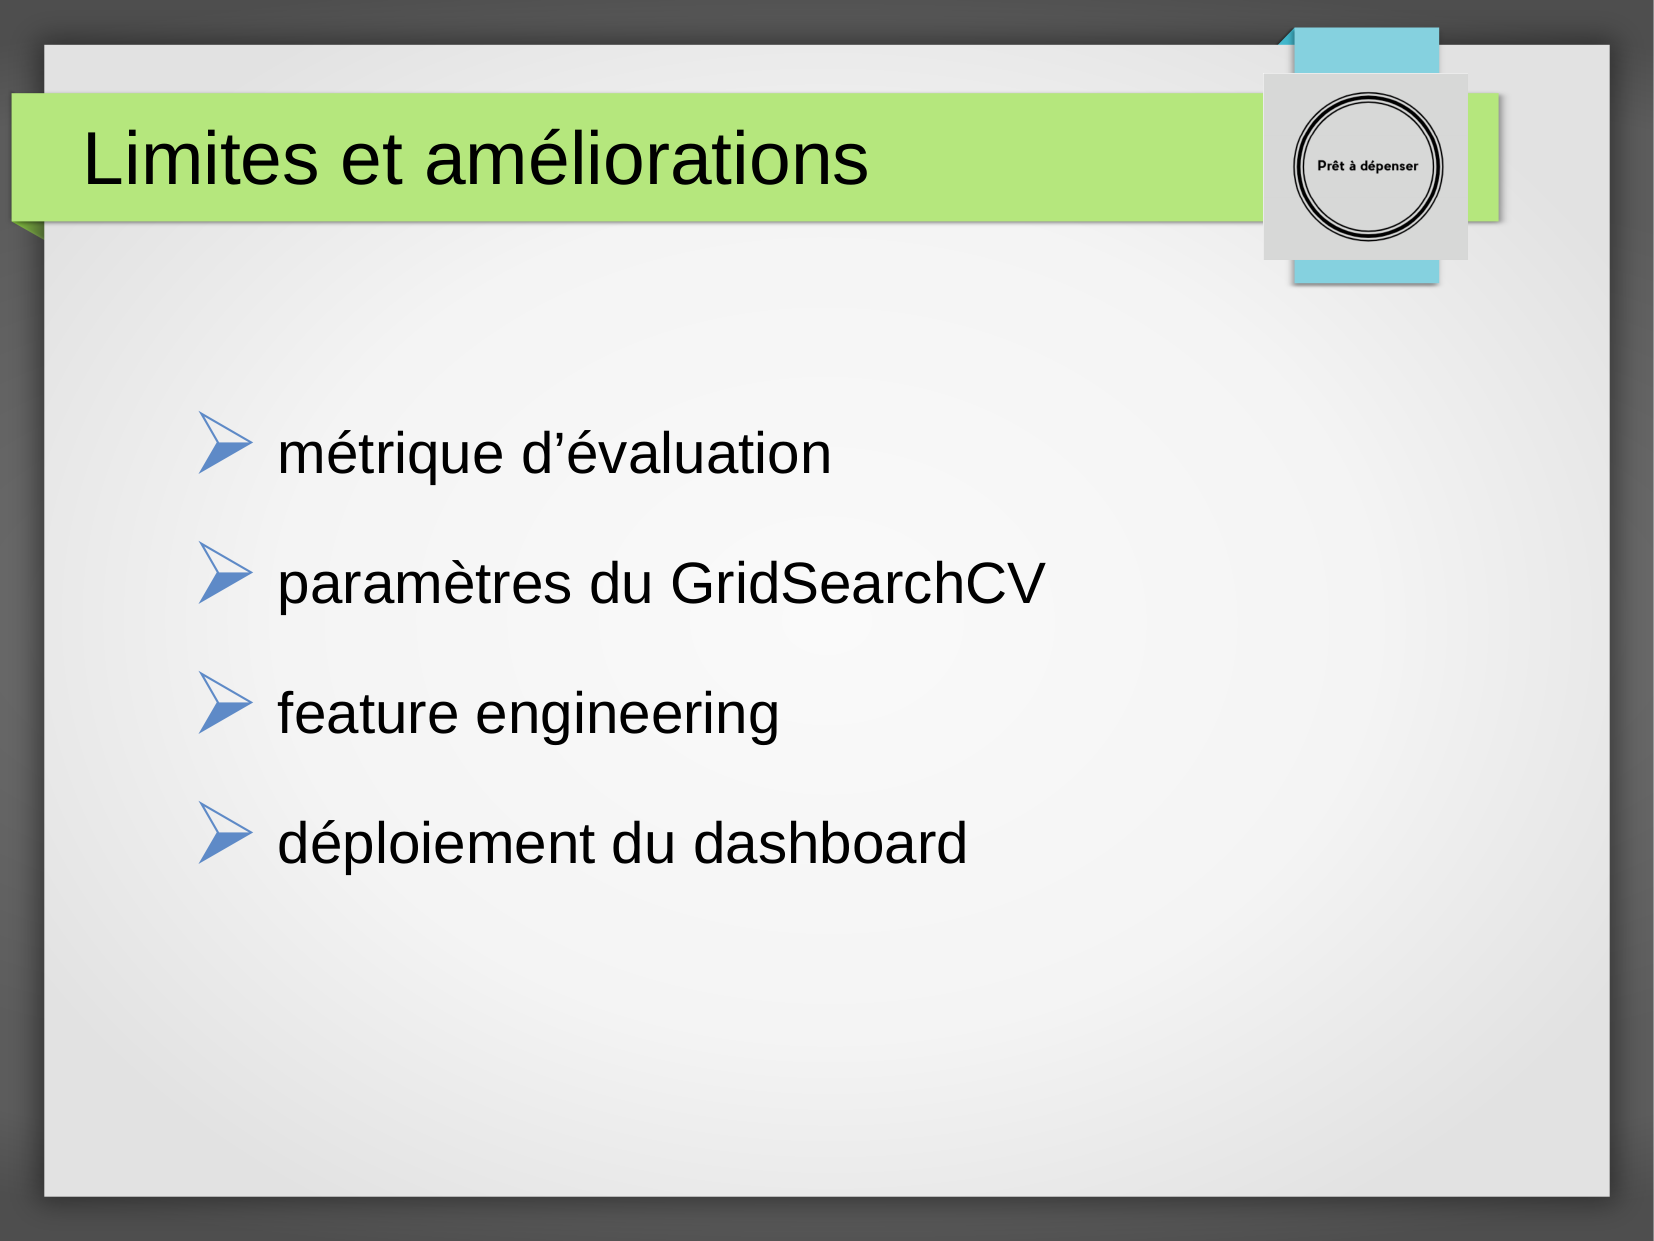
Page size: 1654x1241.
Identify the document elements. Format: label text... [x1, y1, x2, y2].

title Limites et améliorations [82, 116, 1263, 201]
text_box métrique d’évaluation paramètres du GridSearchCV feature engineering déploiement du dashboard [177, 413, 1654, 884]
picture [0, 0, 1654, 1241]
